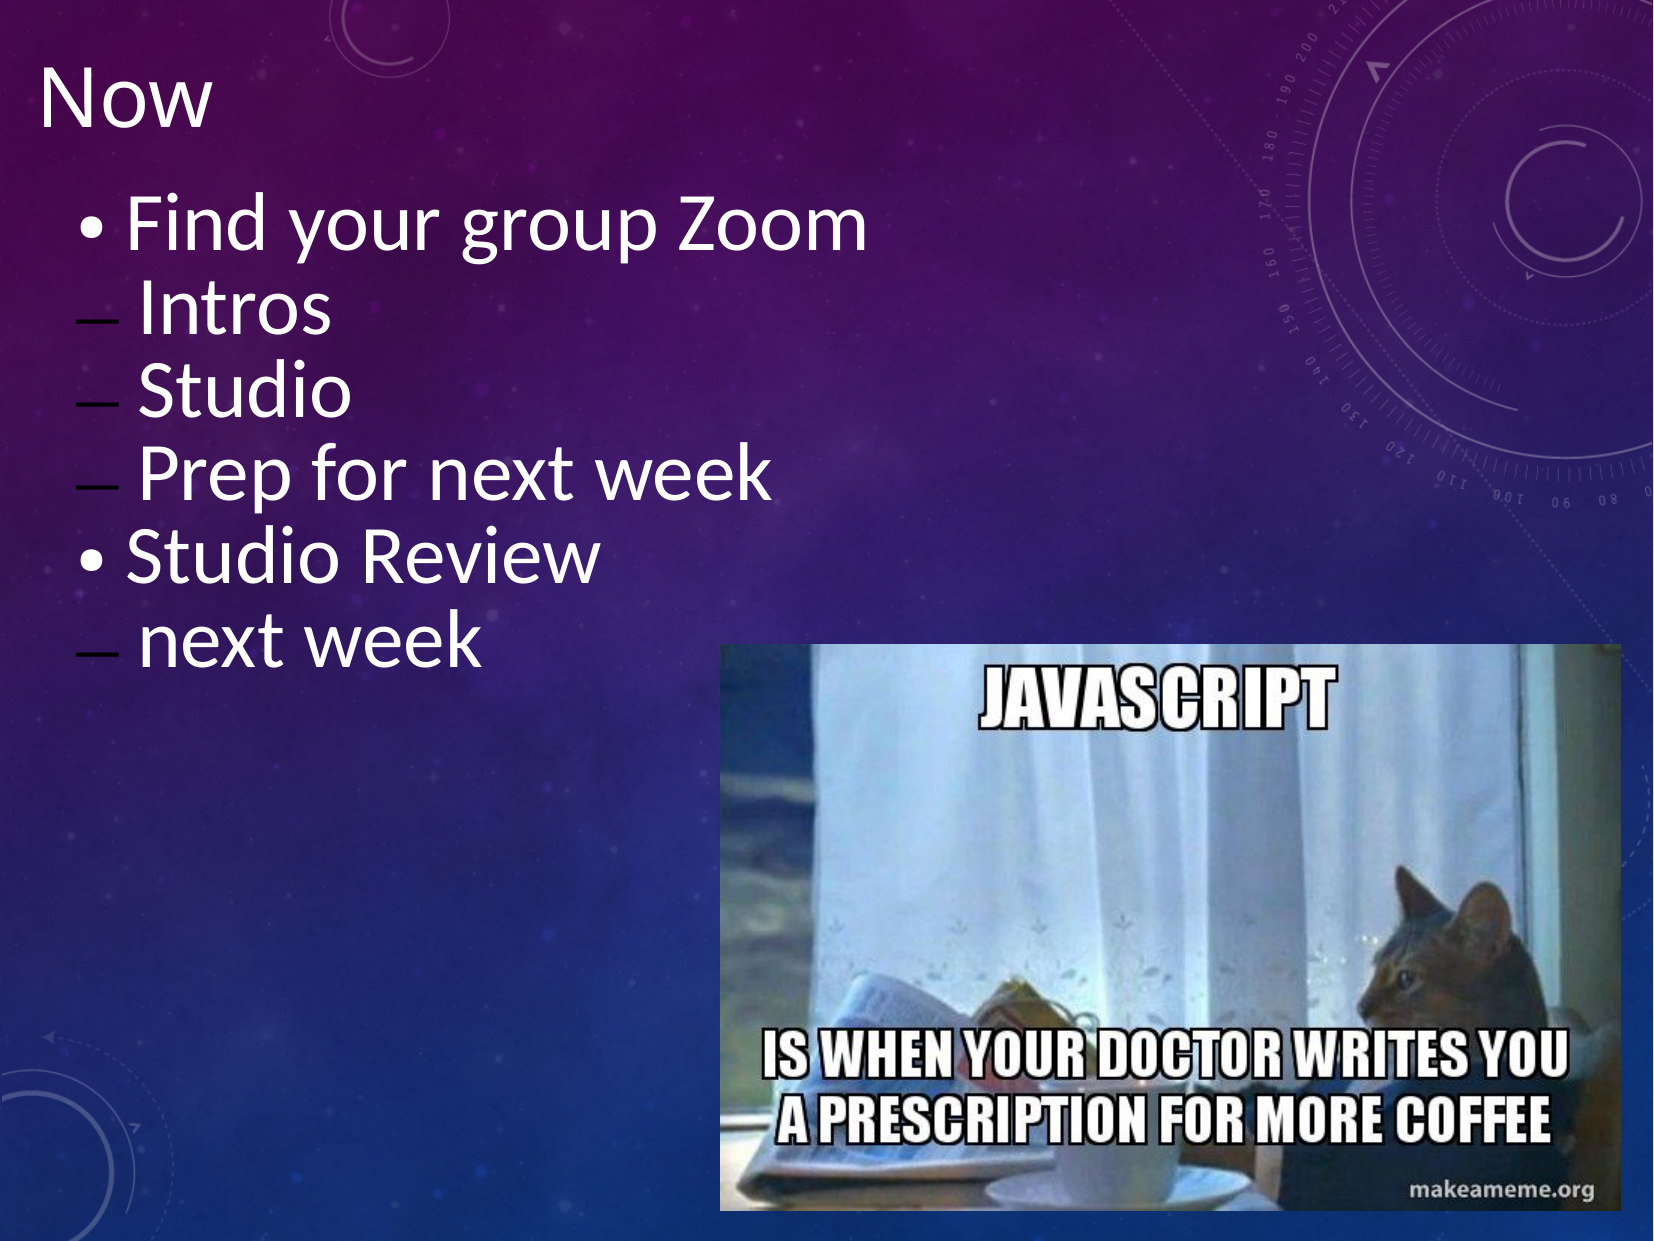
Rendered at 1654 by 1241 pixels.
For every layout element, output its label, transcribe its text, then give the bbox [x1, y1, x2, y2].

text_box Find your group Zoom Intros Studio Prep for next week Studio Review next week [60, 180, 1621, 1133]
picture [720, 645, 1621, 1211]
text_box Now [19, 17, 1599, 174]
